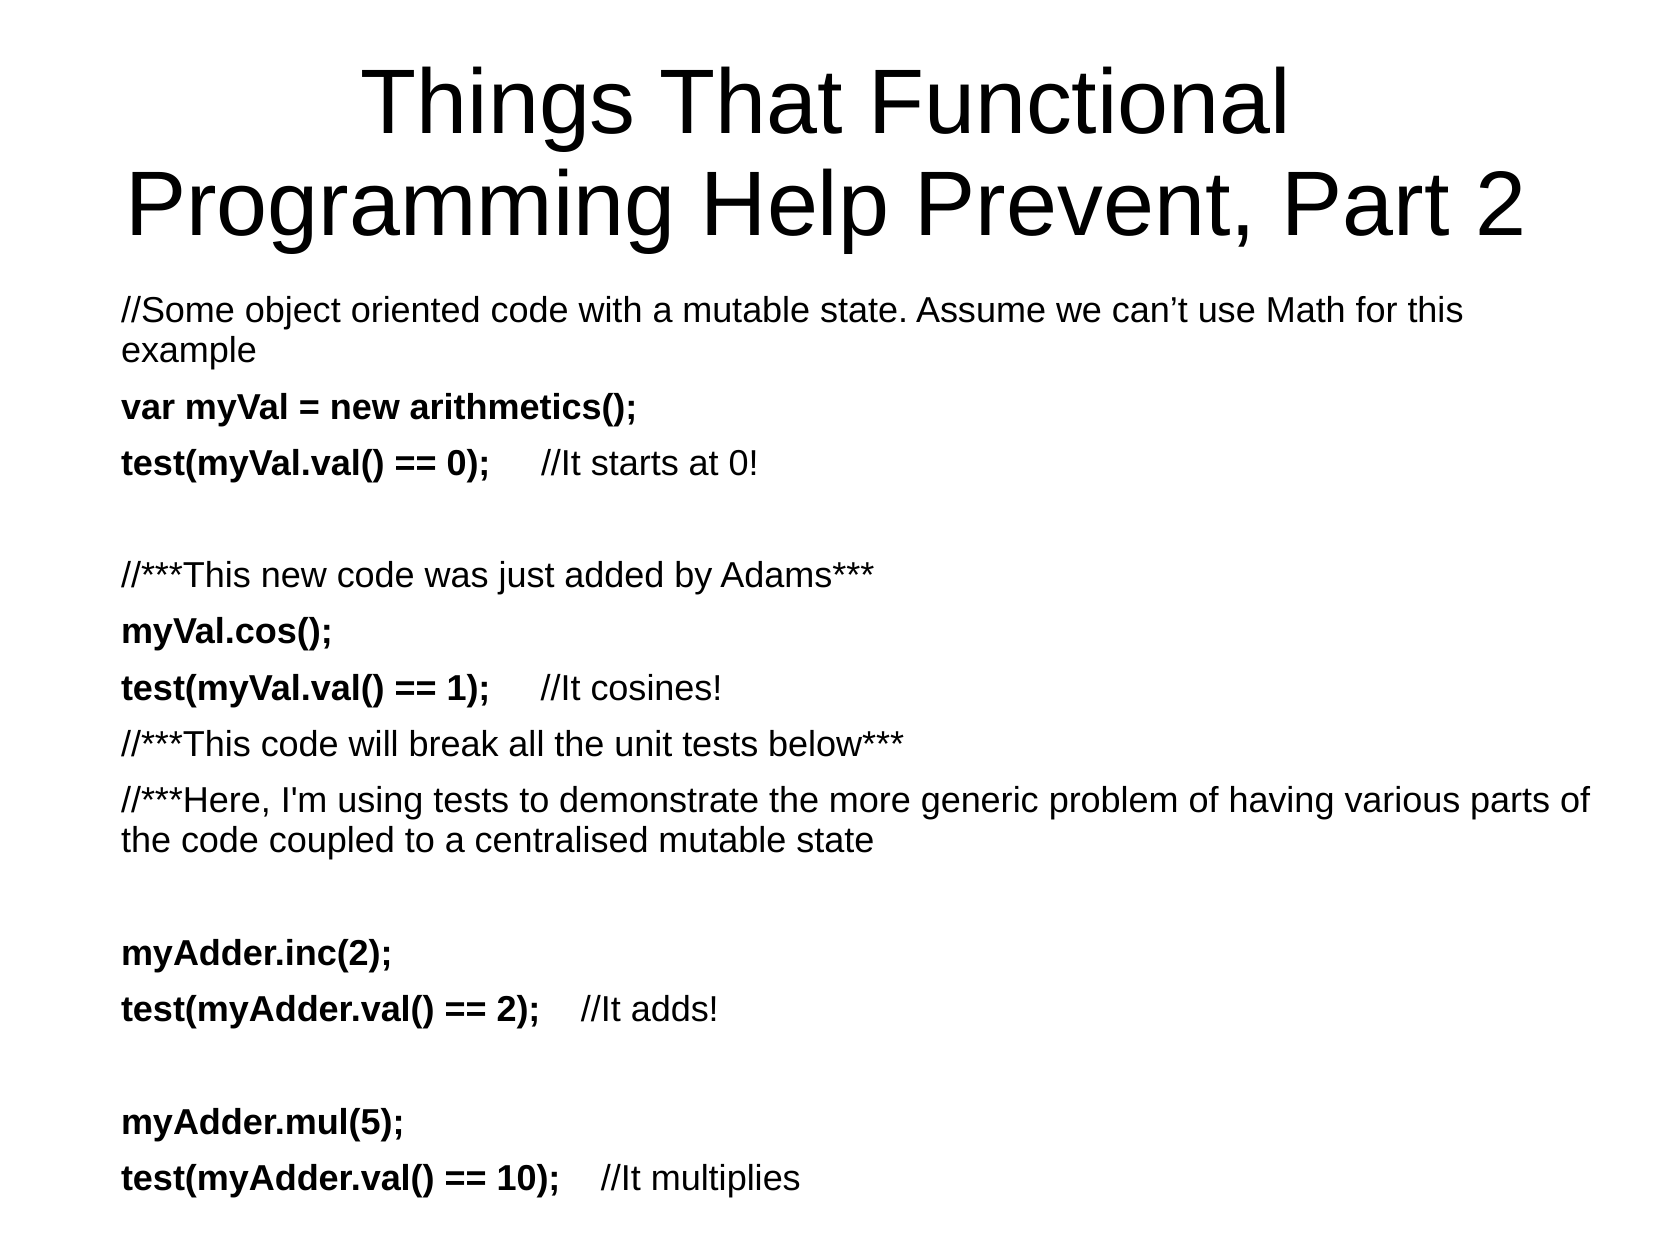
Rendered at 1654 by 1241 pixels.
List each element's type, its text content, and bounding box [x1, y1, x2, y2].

list //Some object oriented code with a mutable state. Assume we can’t use Math for this example var myVal = new arithmetics(); test(myVal.val() == 0); //It starts at 0! //***This new code was just added by Adams*** myVal.cos(); test(myVal.val() == 1); //It cosines! //***This code will break all the unit tests below*** //***Here, I'm using tests to demonstrate the more generic problem of having various parts of the code coupled to a centralised mutable state myAdder.inc(2); test(myAdder.val() == 2); //It adds! myAdder.mul(5); test(myAdder.val() == 10); //It multiplies [82, 290, 1607, 1205]
title Things That Functional Programming Help Prevent, Part 2 [82, 49, 1571, 257]
